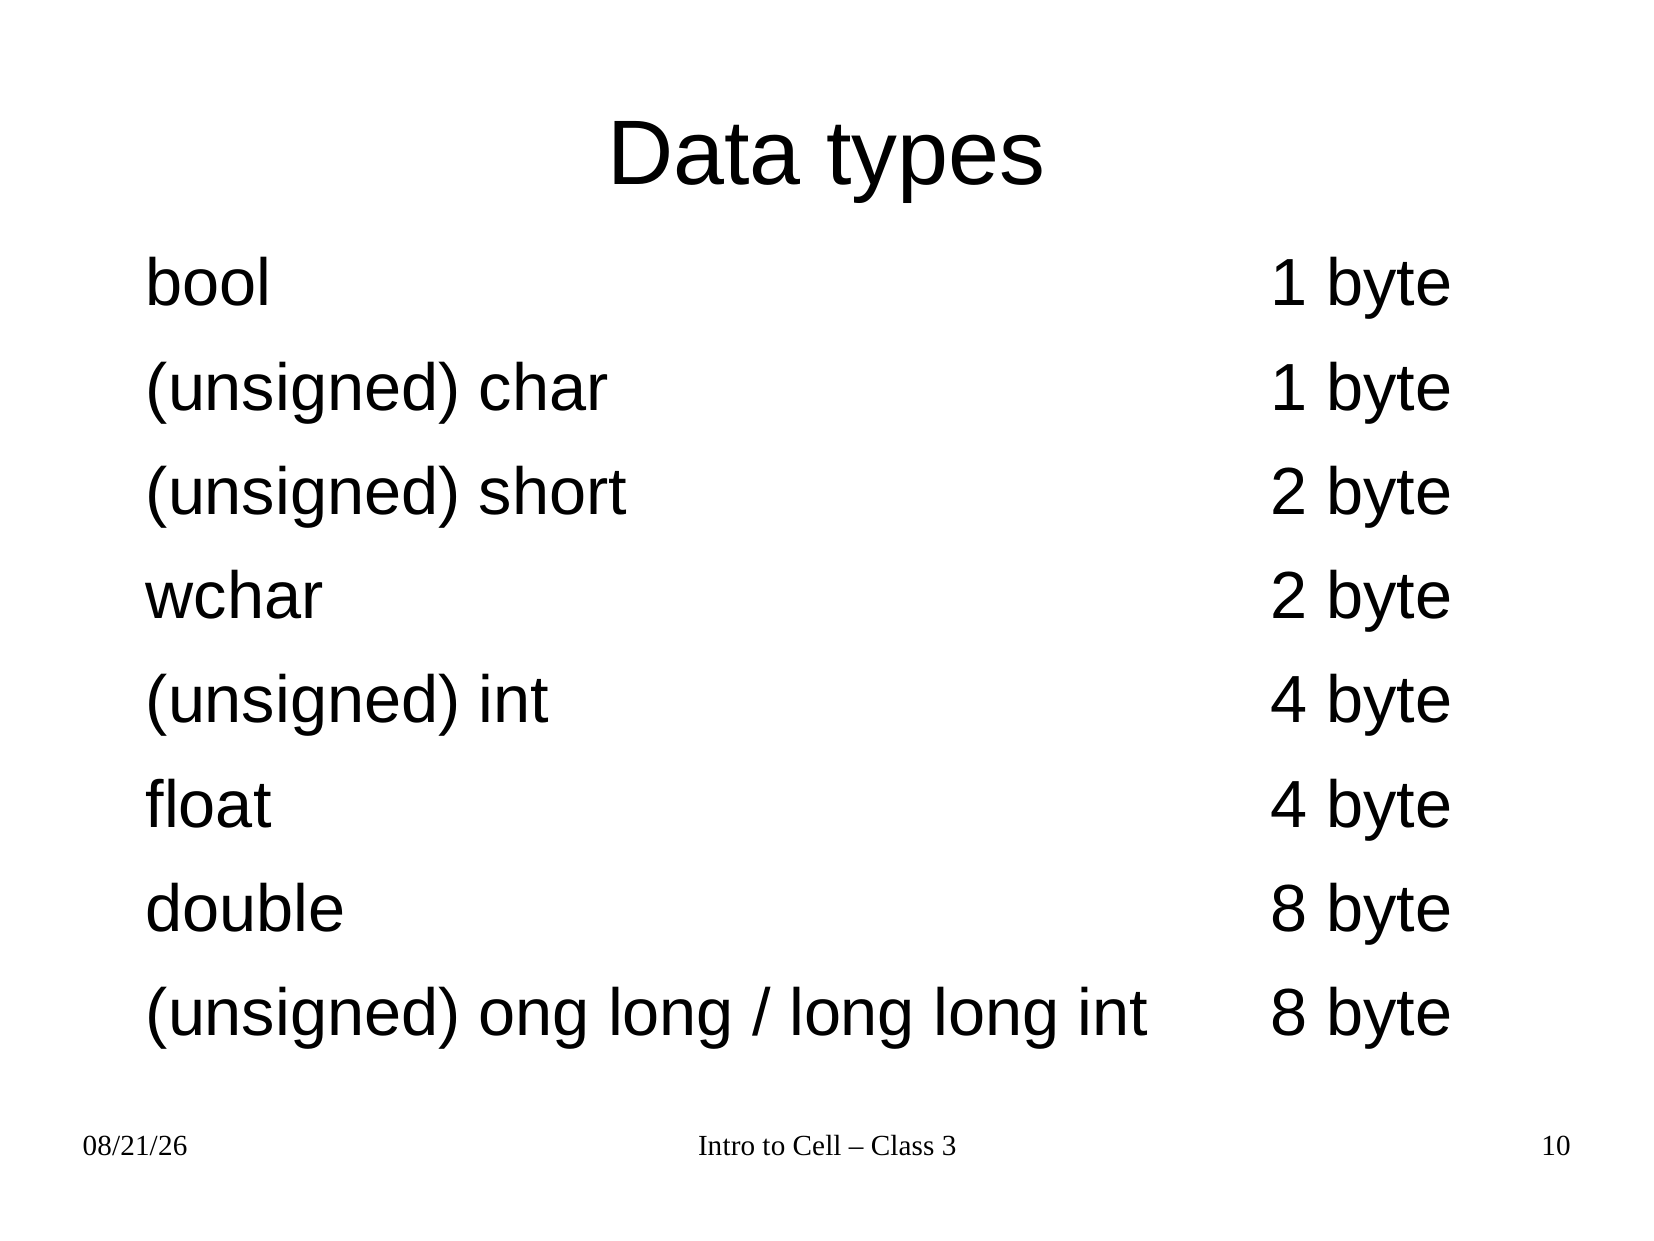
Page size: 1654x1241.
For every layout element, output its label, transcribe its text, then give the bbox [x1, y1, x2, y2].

list bool 1 byte (unsigned) char 1 byte (unsigned) short 2 byte wchar 2 byte (unsigned) int 4 byte float 4 byte double 8 byte (unsigned) ong long / long long int 8 byte [75, 245, 1564, 1051]
title Data types [82, 49, 1571, 257]
